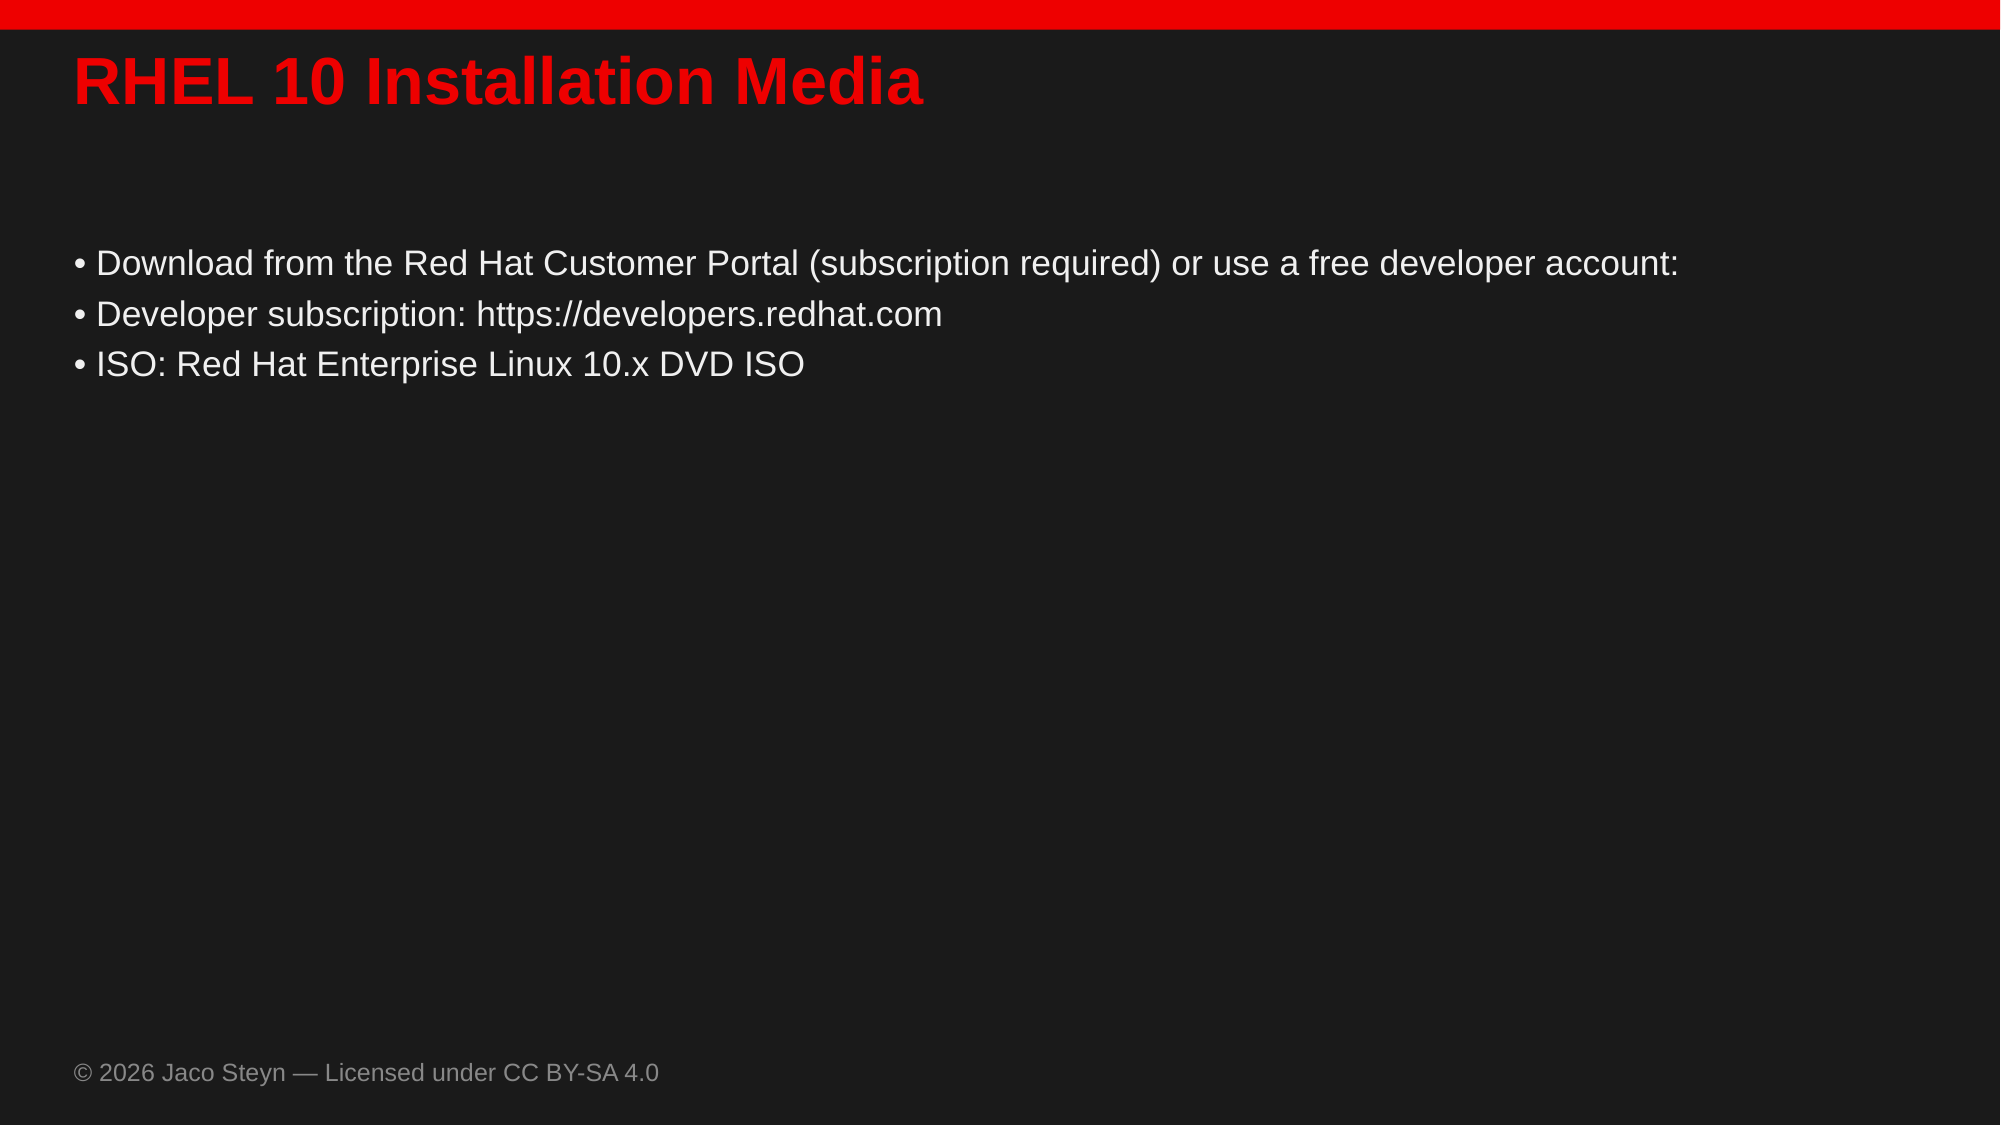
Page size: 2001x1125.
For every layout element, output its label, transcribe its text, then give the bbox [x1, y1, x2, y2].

text_box [0, 0, 2001, 30]
text_box © 2026 Jaco Steyn — Licensed under CC BY-SA 4.0 [59, 1051, 1942, 1093]
text_box RHEL 10 Installation Media [59, 36, 1942, 208]
text_box • Download from the Red Hat Customer Portal (subscription required) or use a free developer account: • Developer subscription: https://developers.redhat.com • ISO: Red Hat Enterprise Linux 10.x DVD ISO [59, 236, 1942, 1037]
